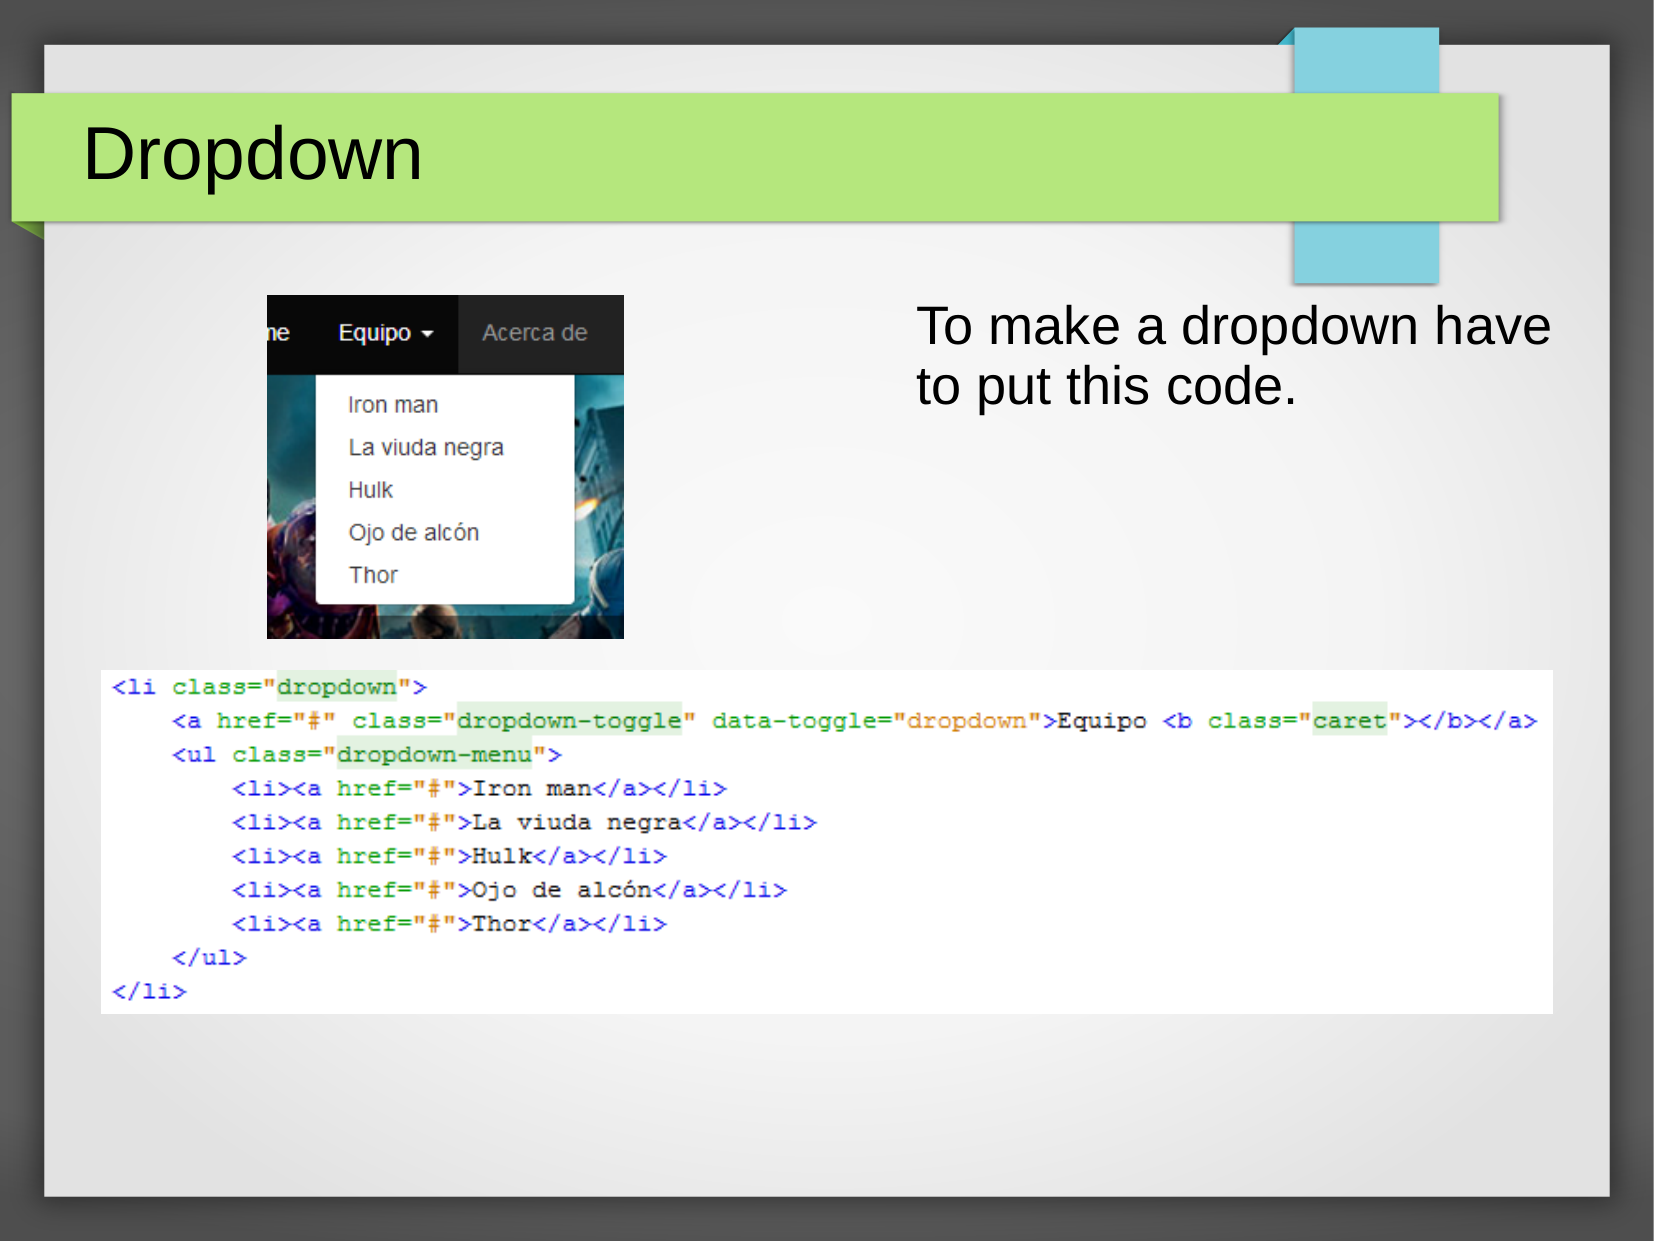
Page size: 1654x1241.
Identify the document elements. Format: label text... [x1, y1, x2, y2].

list To make a dropdown have to put this code. [845, 295, 1572, 639]
picture [0, 0, 1654, 1241]
title Dropdown [82, 94, 1264, 213]
